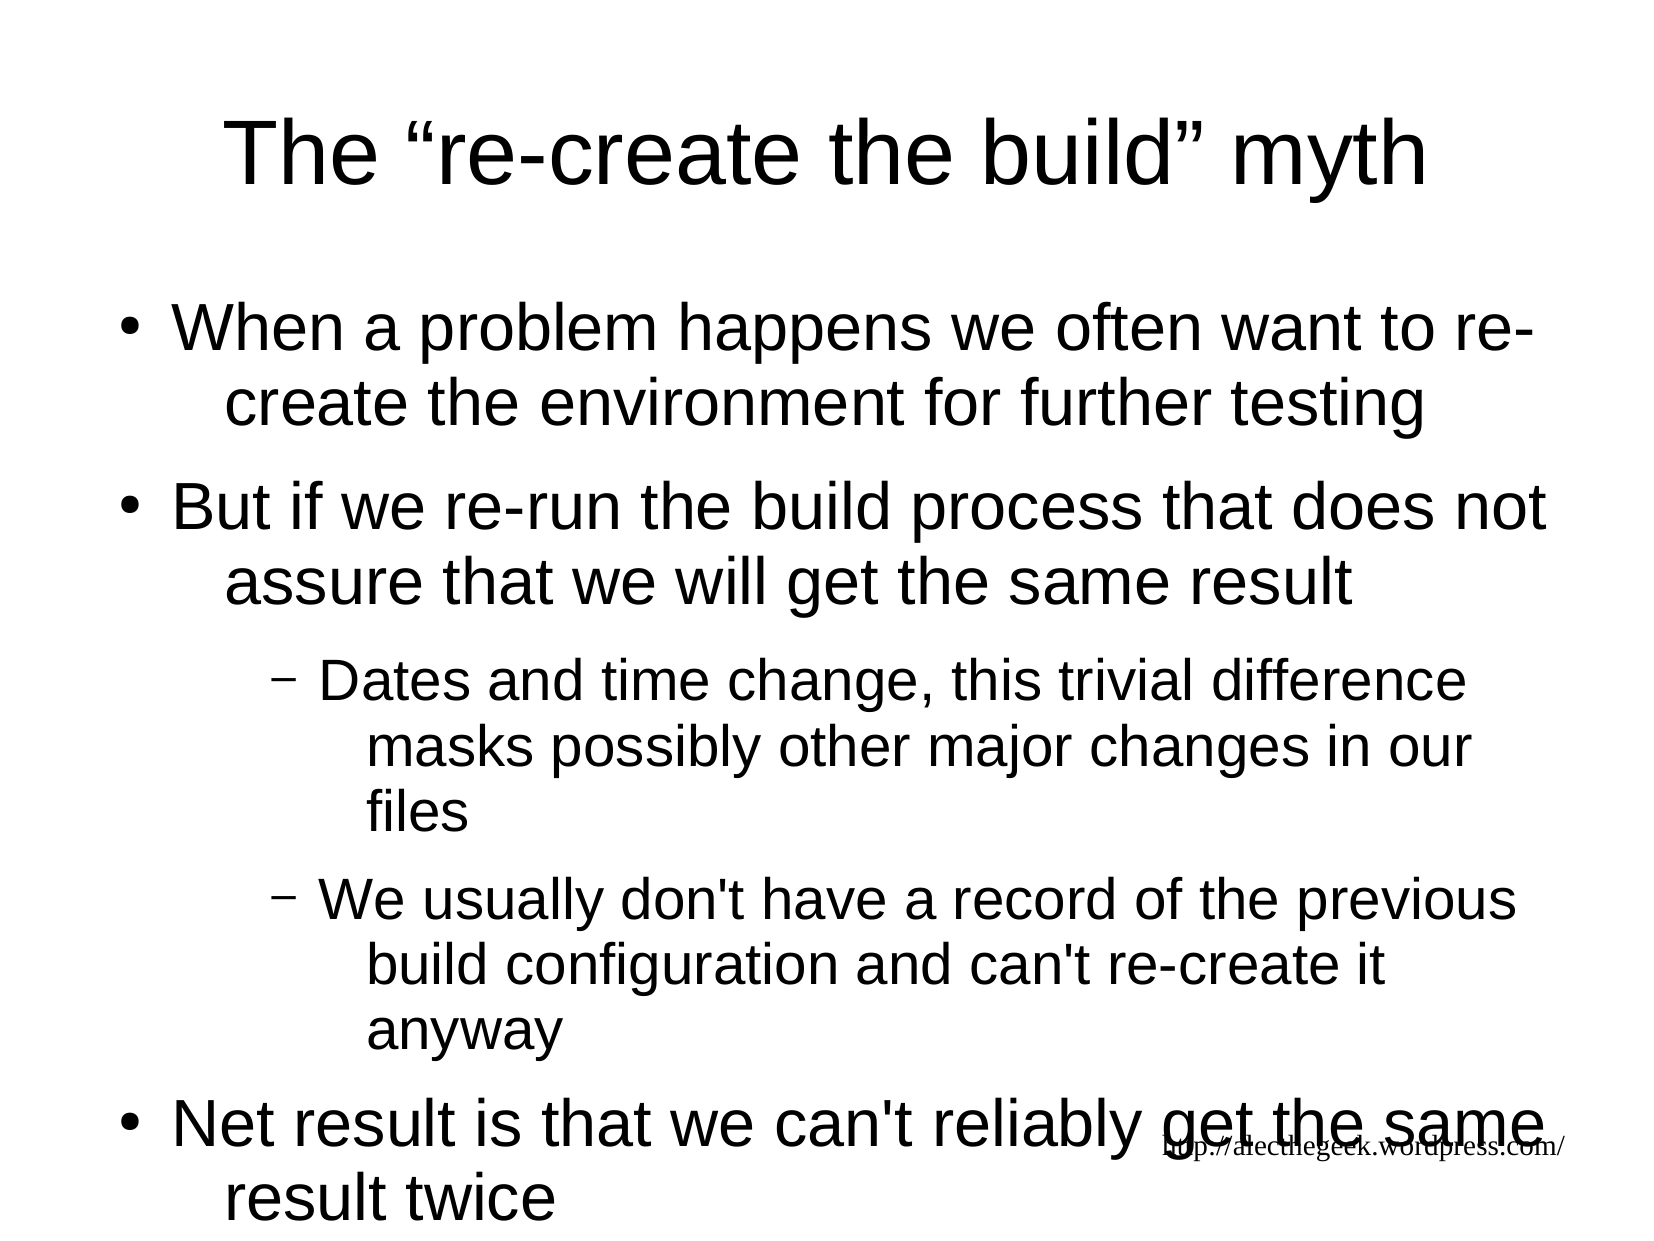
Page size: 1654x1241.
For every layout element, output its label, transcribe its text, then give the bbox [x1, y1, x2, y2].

list When a problem happens we often want to re-create the environment for further testing But if we re-run the build process that does not assure that we will get the same result Dates and time change, this trivial difference masks possibly other major changes in our files We usually don't have a record of the previous build configuration and can't re-create it anyway Net result is that we can't reliably get the same result twice [82, 290, 1571, 1109]
title The “re-create the build” myth [82, 49, 1571, 257]
